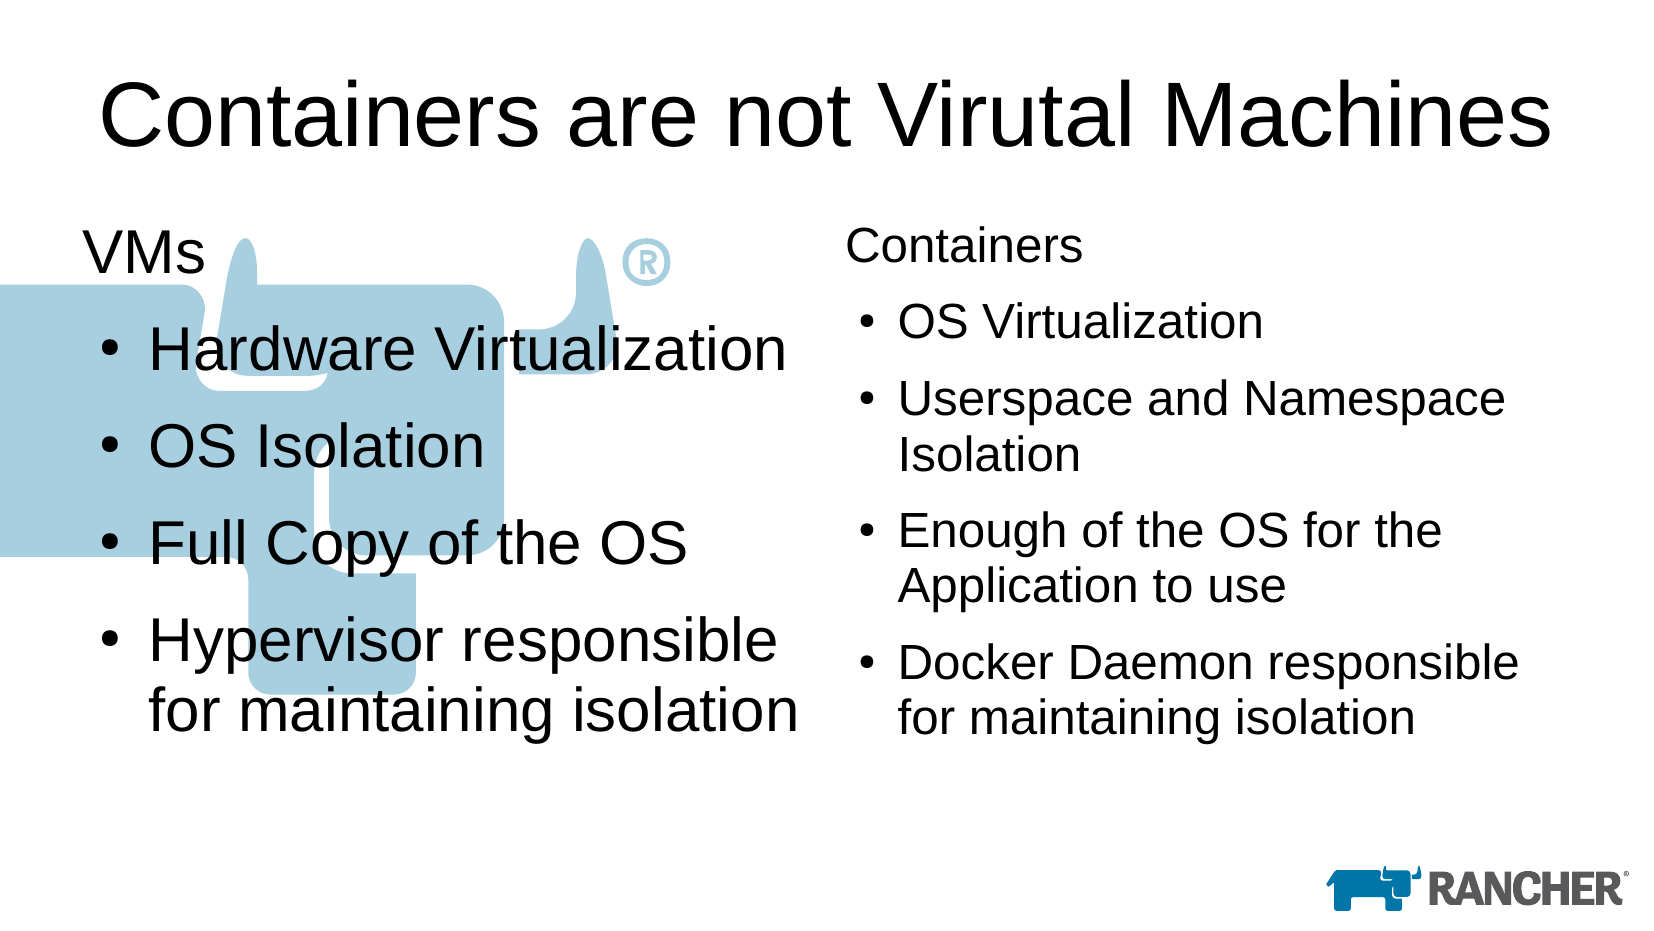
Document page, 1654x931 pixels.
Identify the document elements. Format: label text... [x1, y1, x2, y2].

list Containers OS Virtualization Userspace and Namespace Isolation Enough of the OS for the Application to use Docker Daemon responsible for maintaining isolation [845, 217, 1572, 758]
title Containers are not Virutal Machines [82, 0, 1571, 244]
list VMs Hardware Virtualization OS Isolation Full Copy of the OS Hypervisor responsible for maintaining isolation [82, 217, 809, 758]
